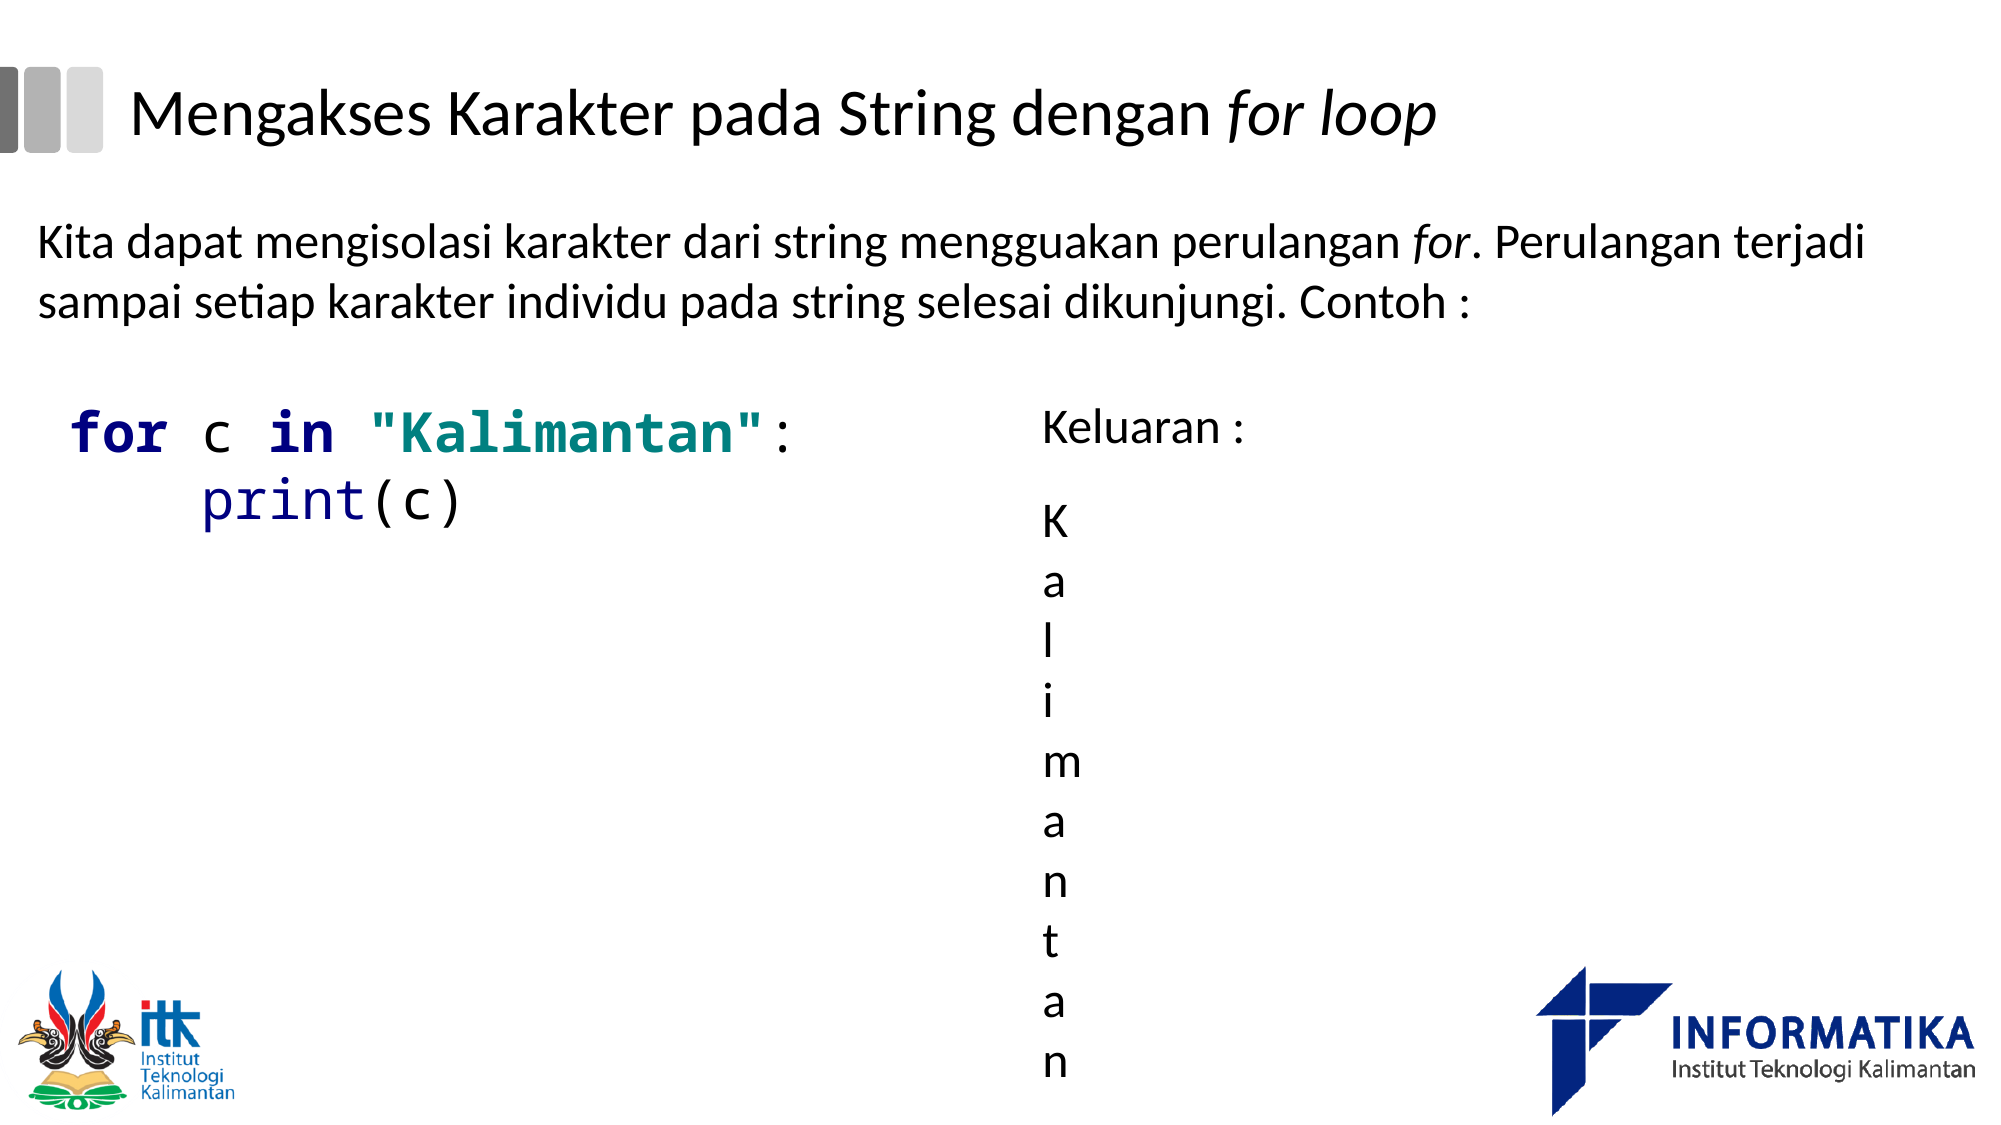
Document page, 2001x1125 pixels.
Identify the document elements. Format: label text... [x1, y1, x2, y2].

title Mengakses Karakter pada String dengan for loop [110, 57, 1836, 191]
text_box Kita dapat mengisolasi karakter dari string mengguakan perulangan for. Perulangan terjadi sampai setiap karakter individu pada string selesai dikunjungi. Contoh : [22, 201, 1965, 337]
picture [0, 935, 253, 1125]
text_box for c in "Kalimantan": print(c) [48, 387, 973, 541]
picture [1534, 965, 1976, 1118]
text_box Keluaran : K a l i m a n t a n [1027, 386, 1772, 1095]
